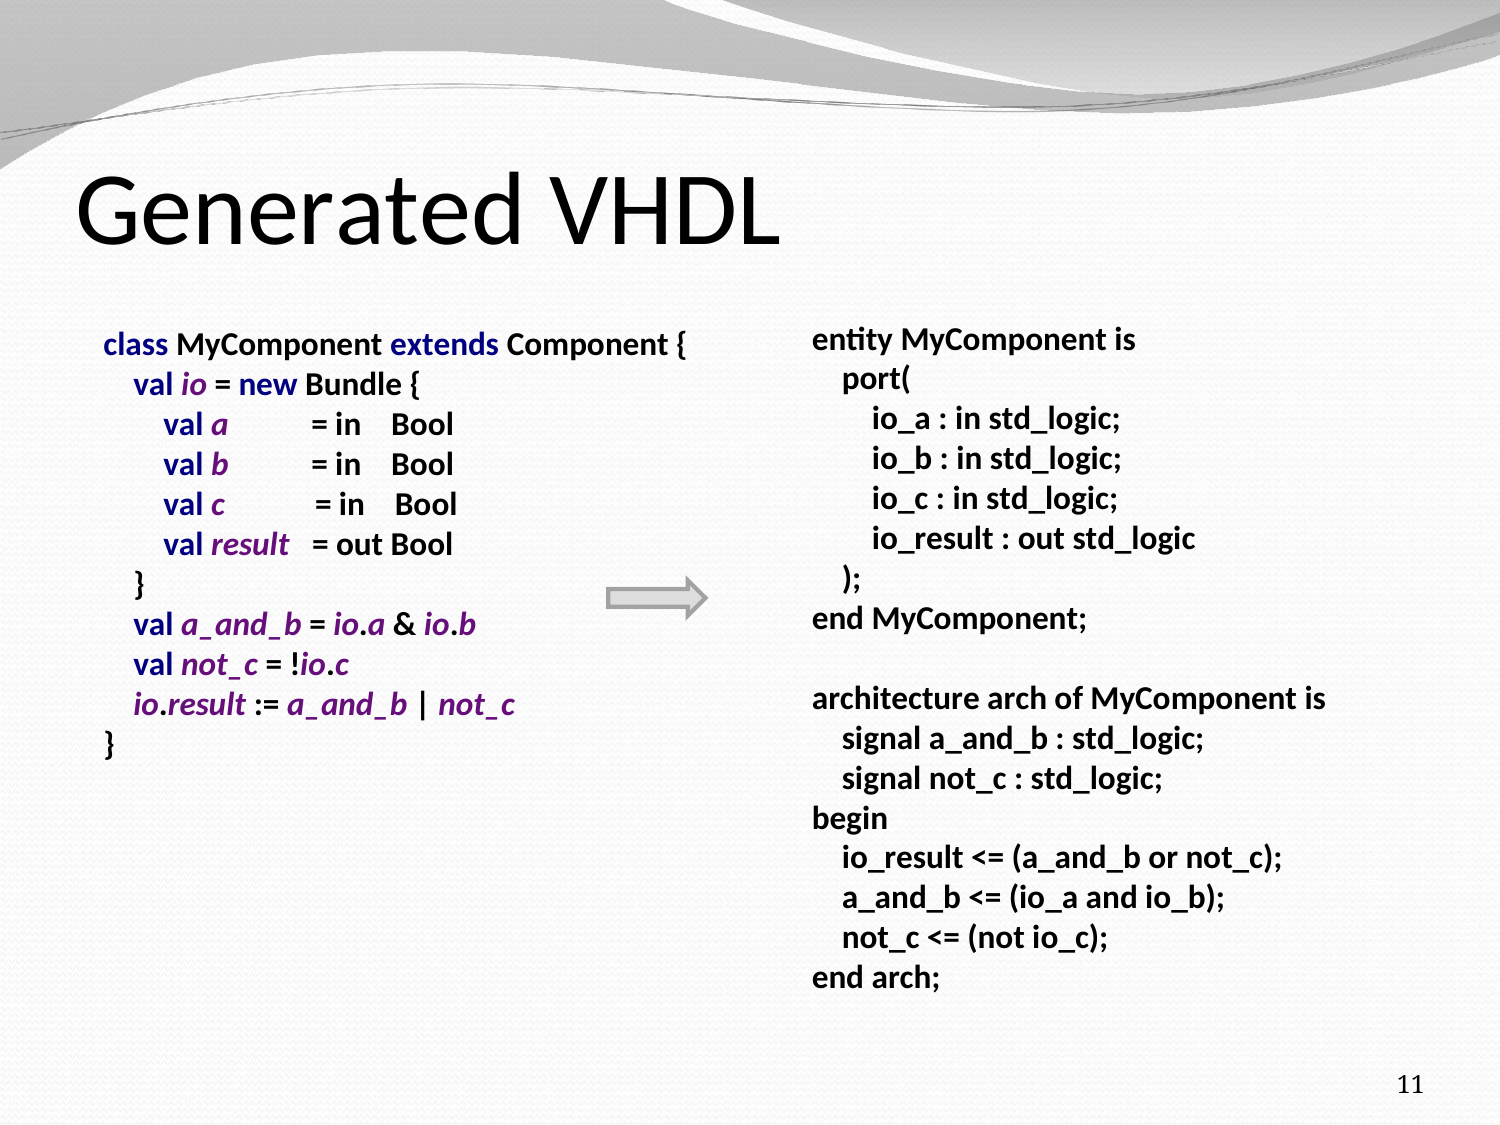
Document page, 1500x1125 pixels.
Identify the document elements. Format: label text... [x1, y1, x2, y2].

picture [0, 0, 1500, 1125]
text_box <numéro> [1299, 1042, 1426, 1103]
text_box class MyComponent extends Component { val io = new Bundle { val a = in Bool val b = in Bool val c = in Bool val result = out Bool } val a_and_b = io.a & io.b val not_c = !io.c io.result := a_and_b | not_c } [88, 314, 797, 770]
title Generated VHDL [75, 78, 1426, 266]
text_box [608, 580, 706, 616]
text_box entity MyComponent is port( io_a : in std_logic; io_b : in std_logic; io_c : in std_logic; io_result : out std_logic ); end MyComponent; architecture arch of MyComponent is signal a_and_b : std_logic; signal not_c : std_logic; begin io_result <= (a_and_b or not_c); a_and_b <= (io_a and io_b); not_c <= (not io_c); end arch; [797, 308, 1500, 1004]
